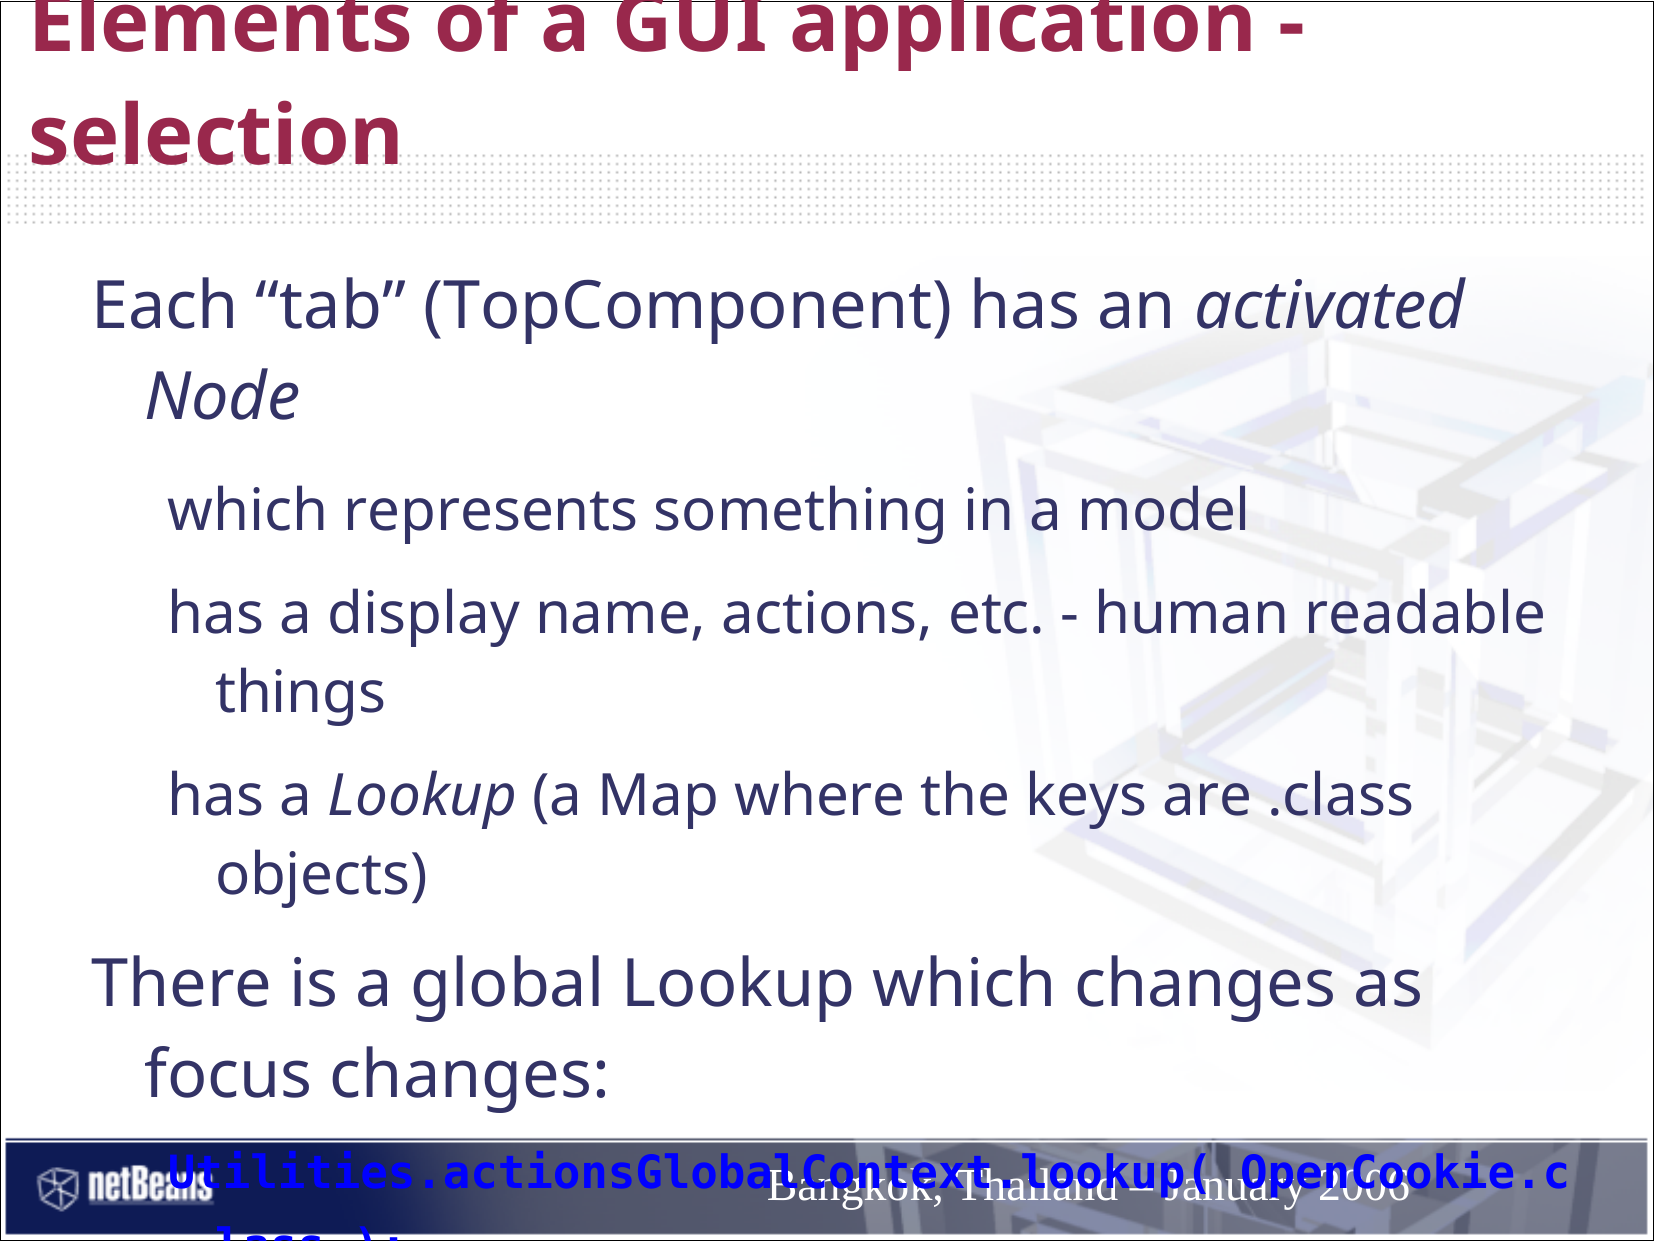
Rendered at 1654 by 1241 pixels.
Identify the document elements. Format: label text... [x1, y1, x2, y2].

picture [33, 152, 54, 156]
title Elements of a GUI application - selection [28, 0, 1619, 152]
list Each “tab” (TopComponent) has an activated Node which represents something in a model has a display name, actions, etc. - human readable things has a Lookup (a Map where the keys are .class objects) There is a global Lookup which changes as focus changes: Utilities.actionsGlobalContext.lookup( OpenCookie.class ); [73, 257, 1574, 1127]
picture [1, 2, 1653, 1240]
picture [89, 152, 112, 156]
picture [163, 152, 186, 156]
